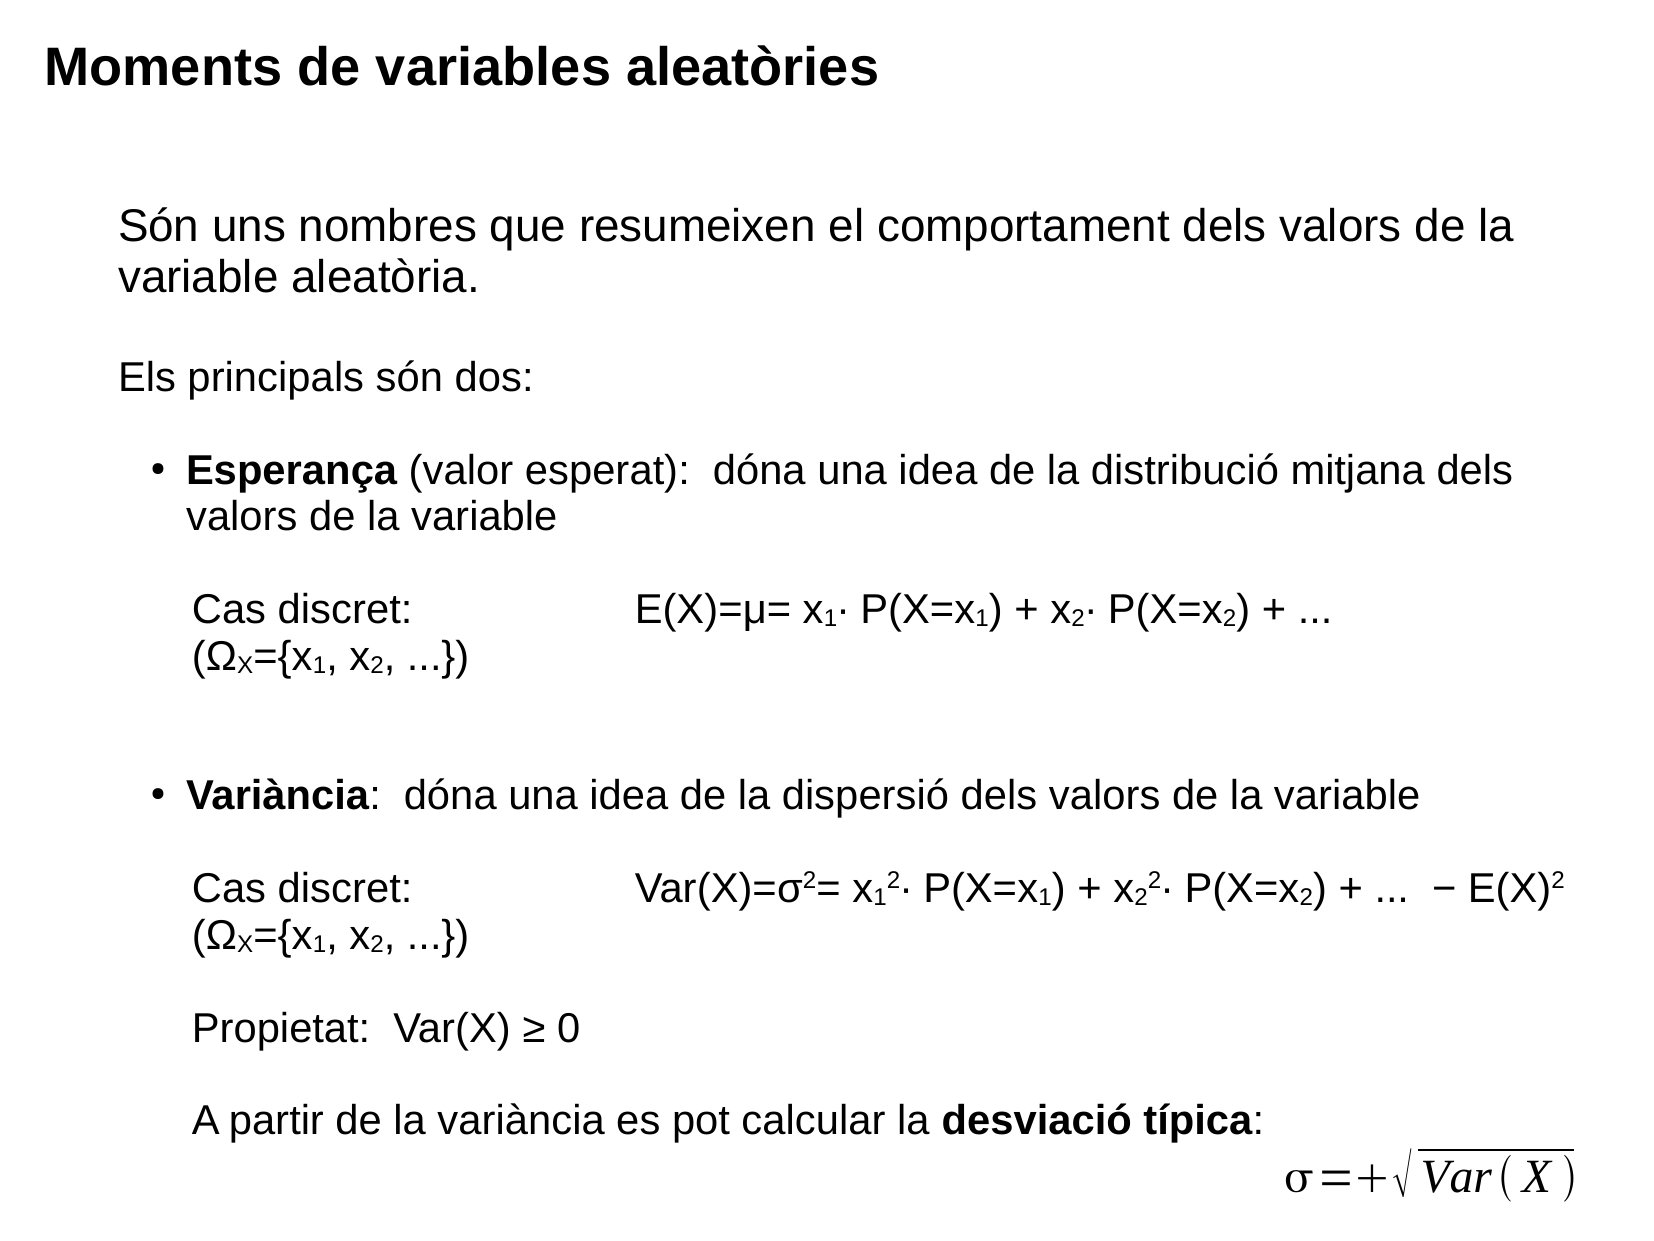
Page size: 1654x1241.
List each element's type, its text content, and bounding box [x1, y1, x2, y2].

chart [1277, 1145, 1583, 1205]
text_box Moments de variables aleatòries Són uns nombres que resumeixen el comportament dels valors de la variable aleatòria. Els principals són dos: Esperança (valor esperat): dóna una idea de la distribució mitjana dels valors de la variable Cas discret: E(X)=μ= x1∙ P(X=x1) + x2∙ P(X=x2) + ... (ΩX={x1, x2, ...}) Variància: dóna una idea de la dispersió dels valors de la variable Cas discret: Var(X)=σ2= x12∙ P(X=x1) + x22∙ P(X=x2) + ... − E(X)2 (ΩX={x1, x2, ...}) Propietat: Var(X) ≥ 0 A partir de la variància es pot calcular la desviació típica: [29, 29, 1595, 1241]
